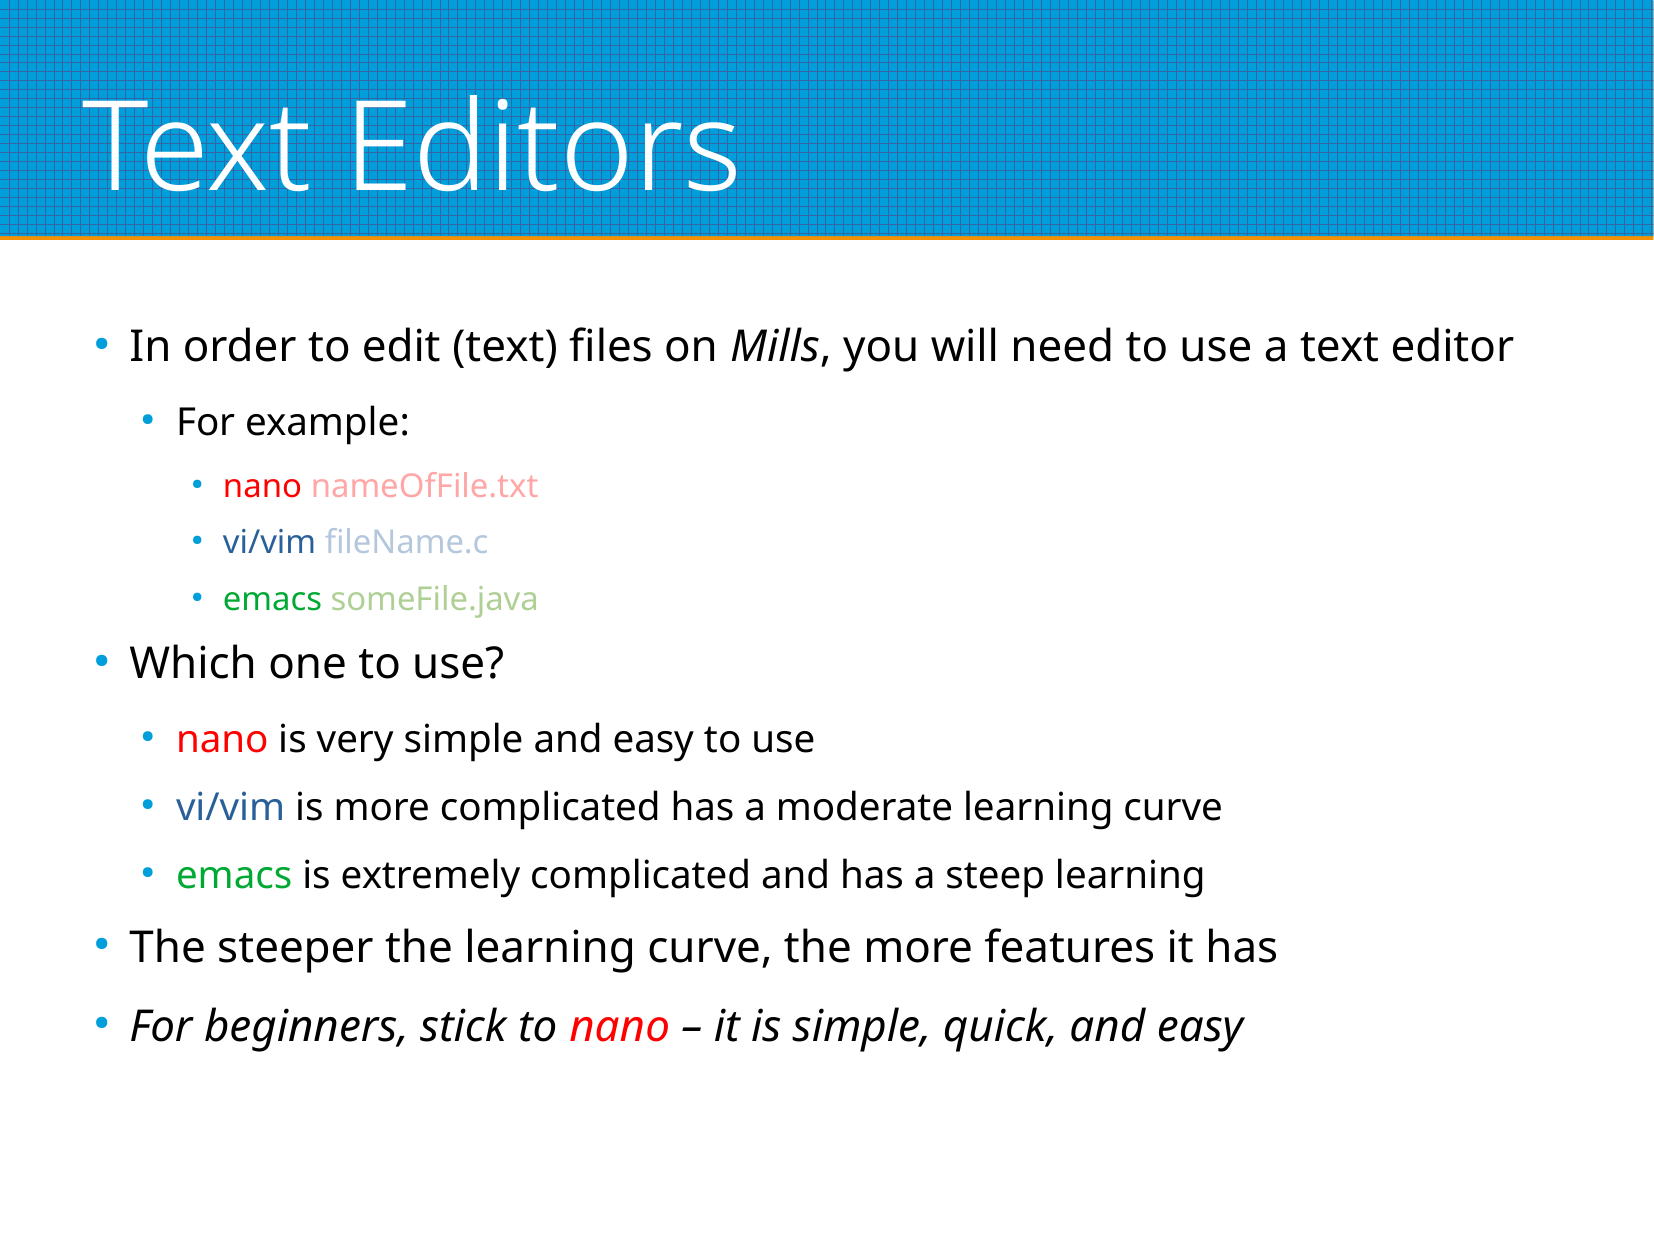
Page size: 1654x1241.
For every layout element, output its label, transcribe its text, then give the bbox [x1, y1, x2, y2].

title Text Editors [82, 19, 1571, 227]
list In order to edit (text) files on Mills, you will need to use a text editor For example: nano nameOfFile.txt vi/vim fileName.c emacs someFile.java Which one to use? nano is very simple and easy to use vi/vim is more complicated has a moderate learning curve emacs is extremely complicated and has a steep learning The steeper the learning curve, the more features it has For beginners, stick to nano – it is simple, quick, and easy [82, 314, 1536, 1081]
